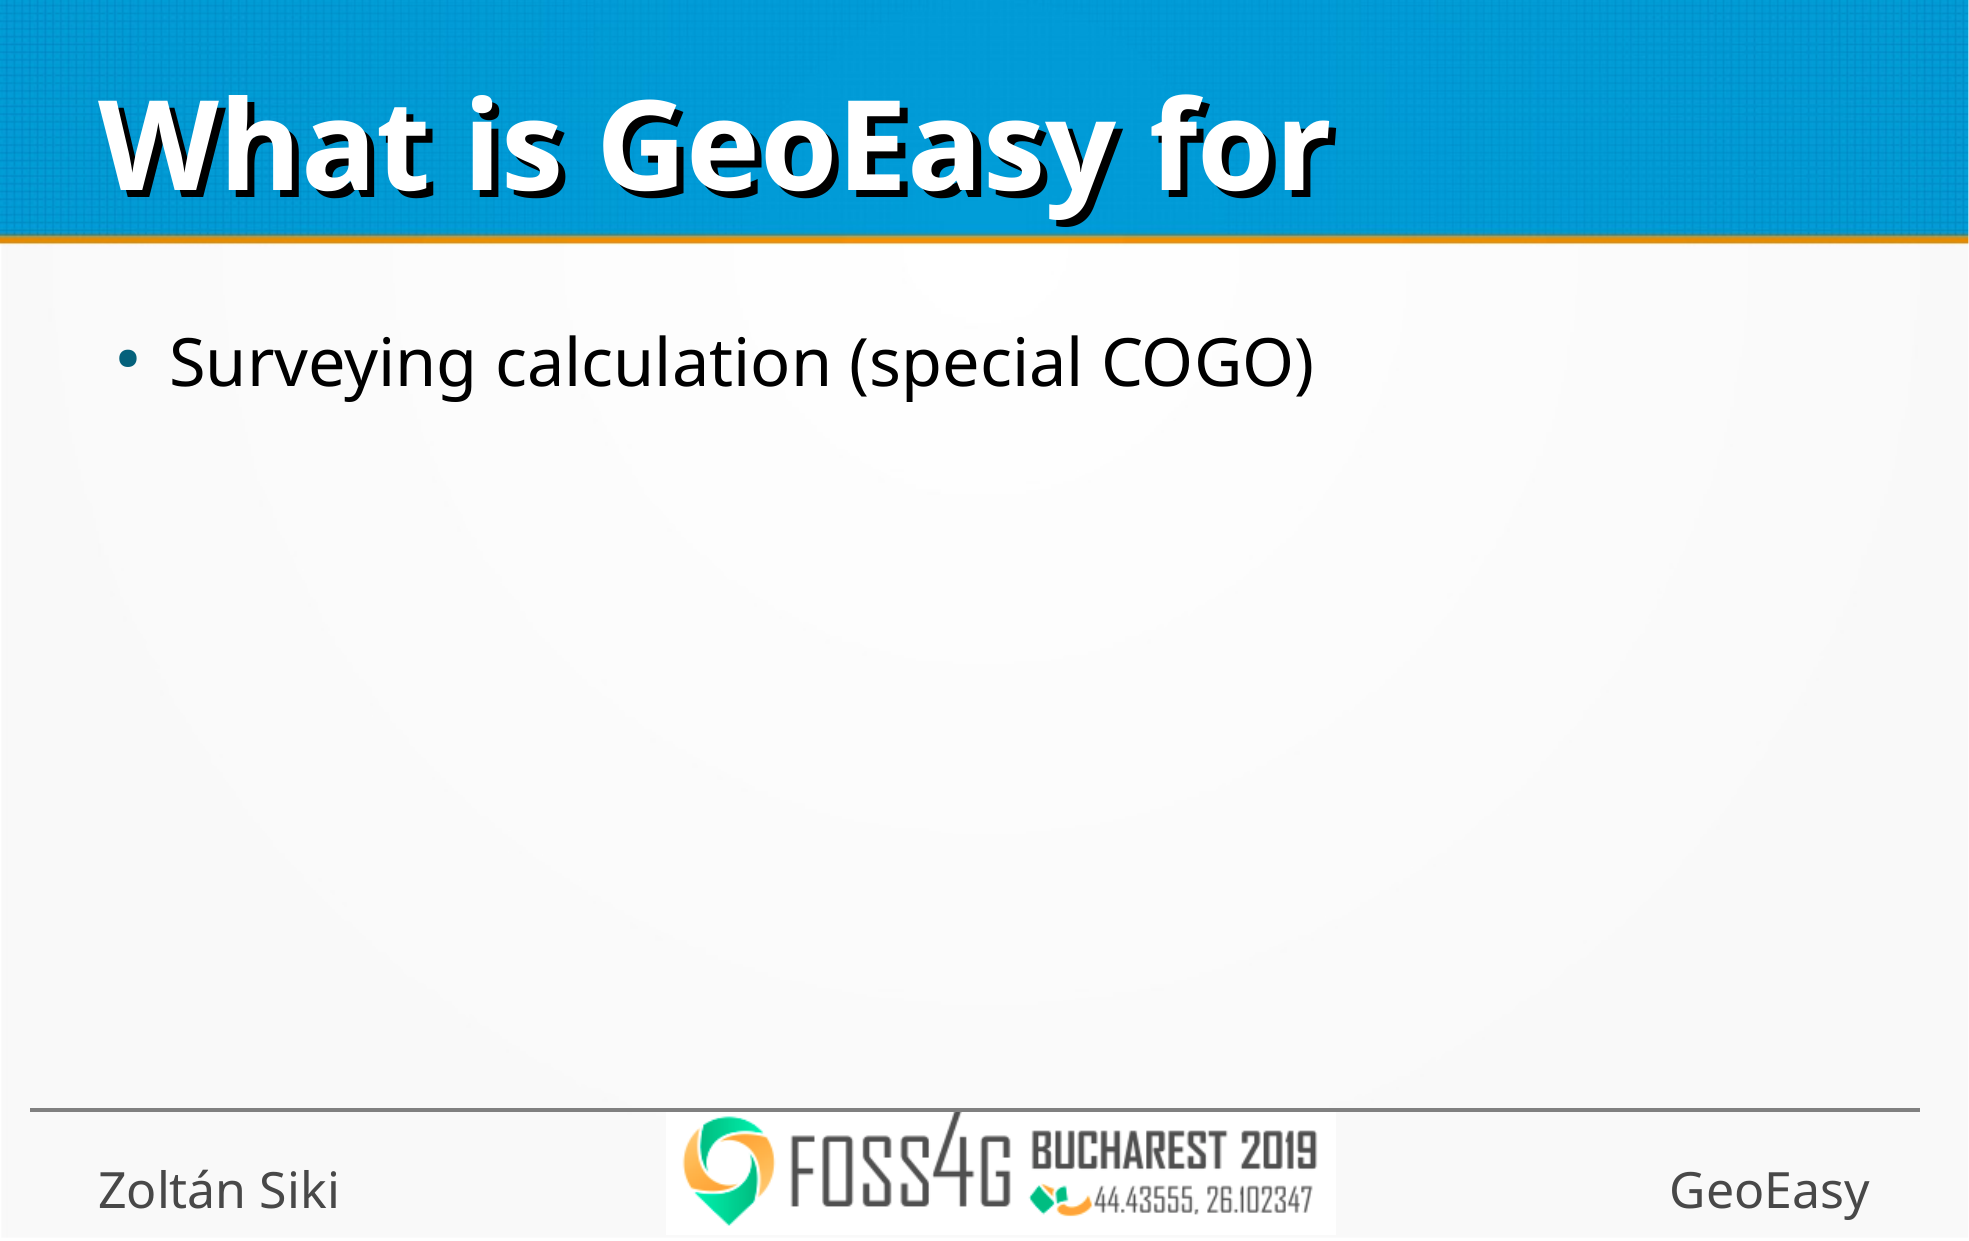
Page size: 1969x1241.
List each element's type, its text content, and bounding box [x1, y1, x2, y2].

list Surveying calculation (special COGO) [98, 315, 1861, 1081]
title What is GeoEasy for [98, 19, 1870, 227]
picture [0, 233, 1969, 1241]
